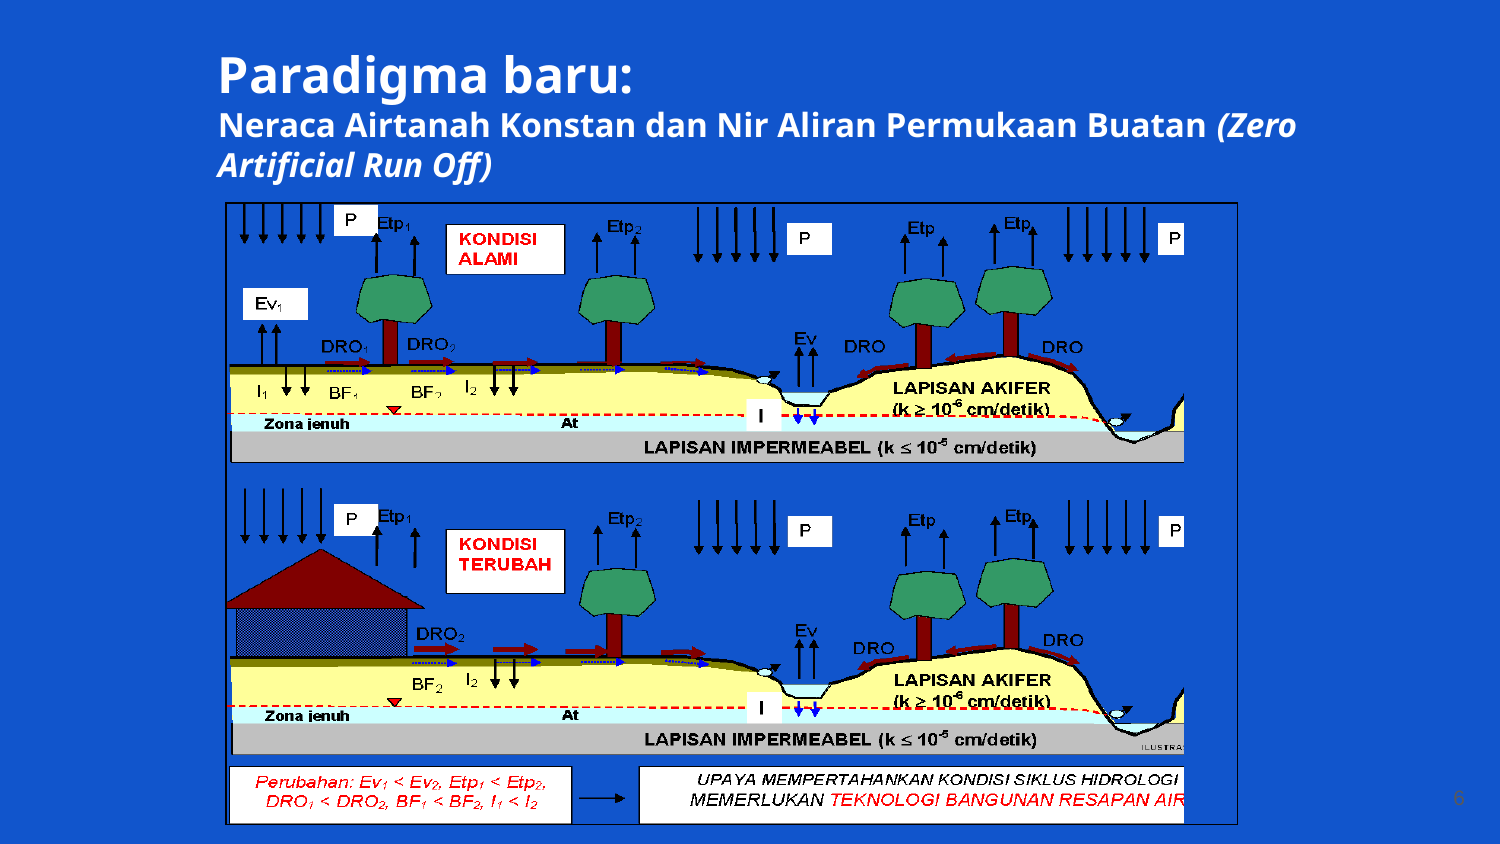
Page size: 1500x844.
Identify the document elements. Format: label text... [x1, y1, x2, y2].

picture [226, 203, 1237, 824]
text_box Paradigma baru: Neraca Airtanah Konstan dan Nir Aliran Permukaan Buatan (Zero Artificial Run Off)‏ [203, 44, 1424, 184]
slide_number <number> [1389, 764, 1480, 830]
